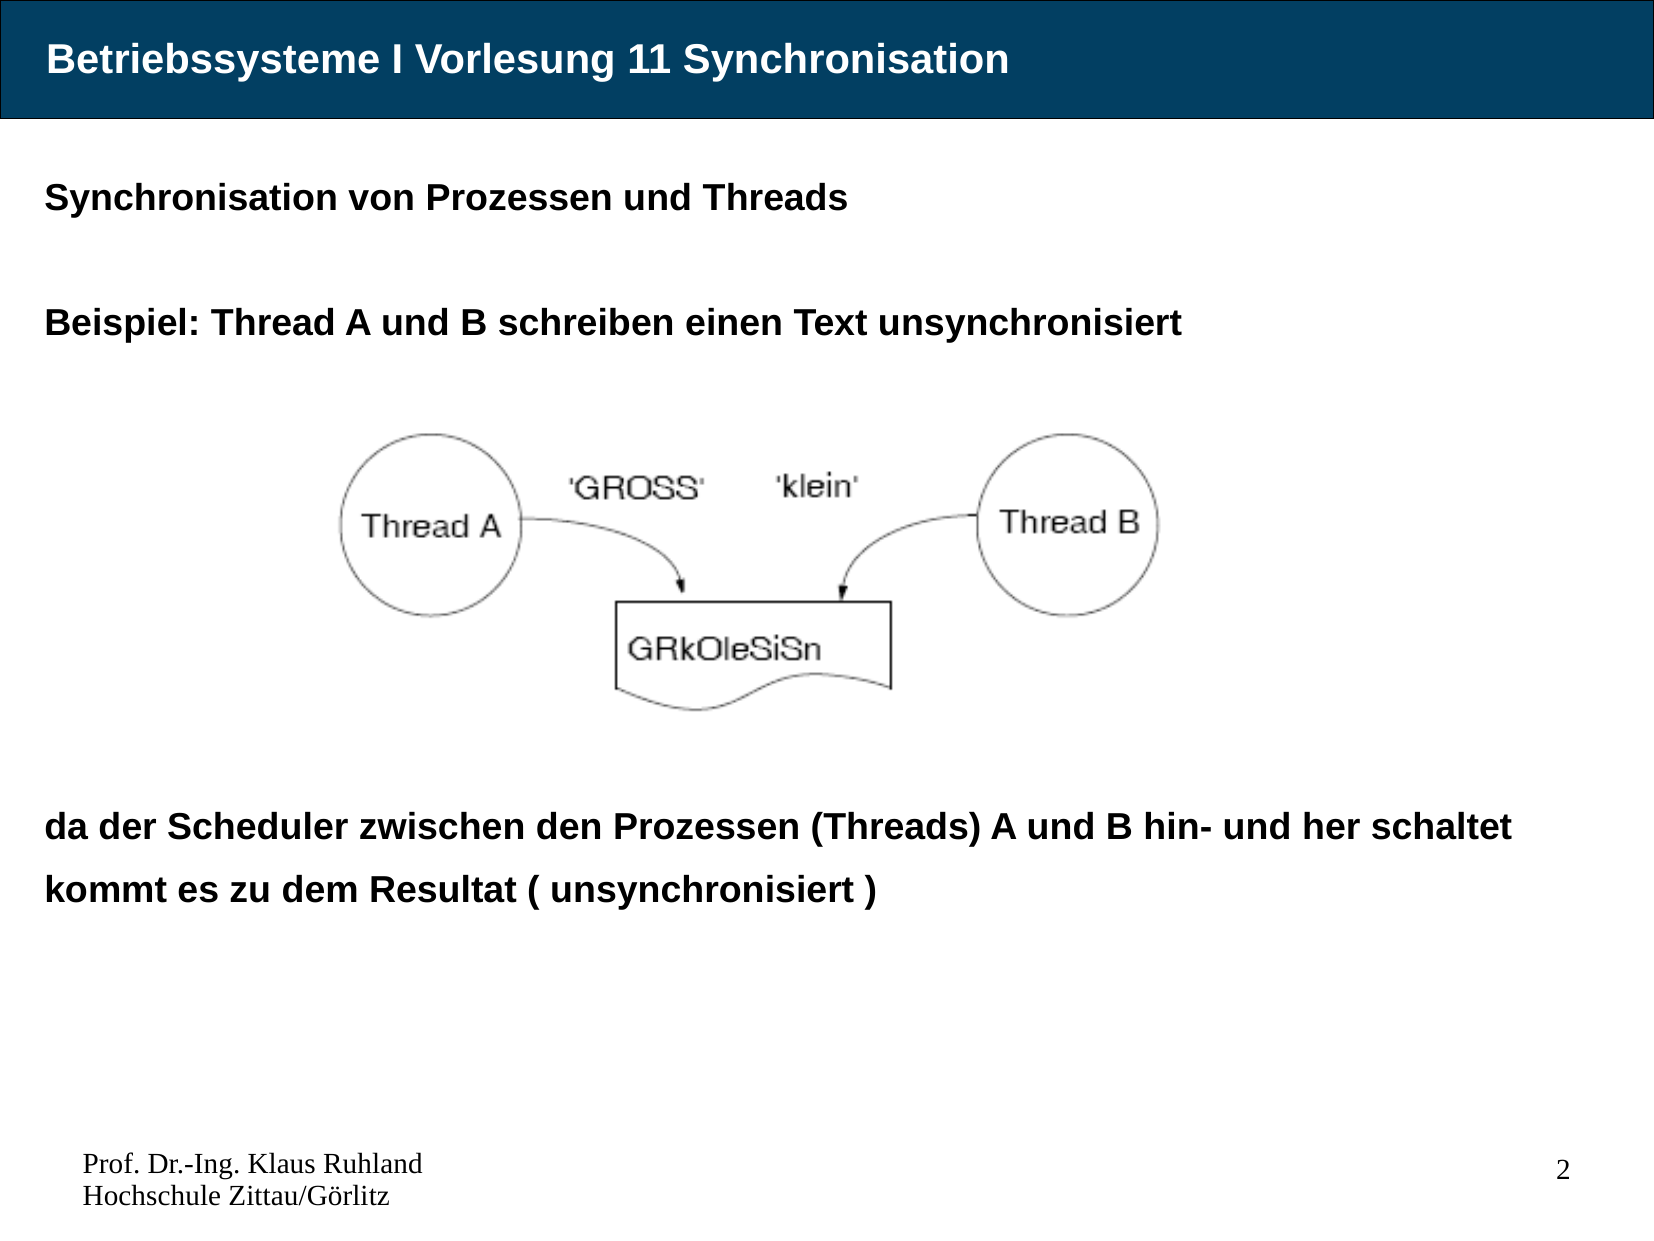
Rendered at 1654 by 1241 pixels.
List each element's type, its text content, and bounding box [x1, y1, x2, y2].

picture [324, 413, 1182, 722]
text_box Synchronisation von Prozessen und Threads Beispiel: Thread A und B schreiben einen Text unsynchronisiert da der Scheduler zwischen den Prozessen (Threads) A und B hin- und her schaltet kommt es zu dem Resultat ( unsynchronisiert ) [29, 147, 1565, 1121]
